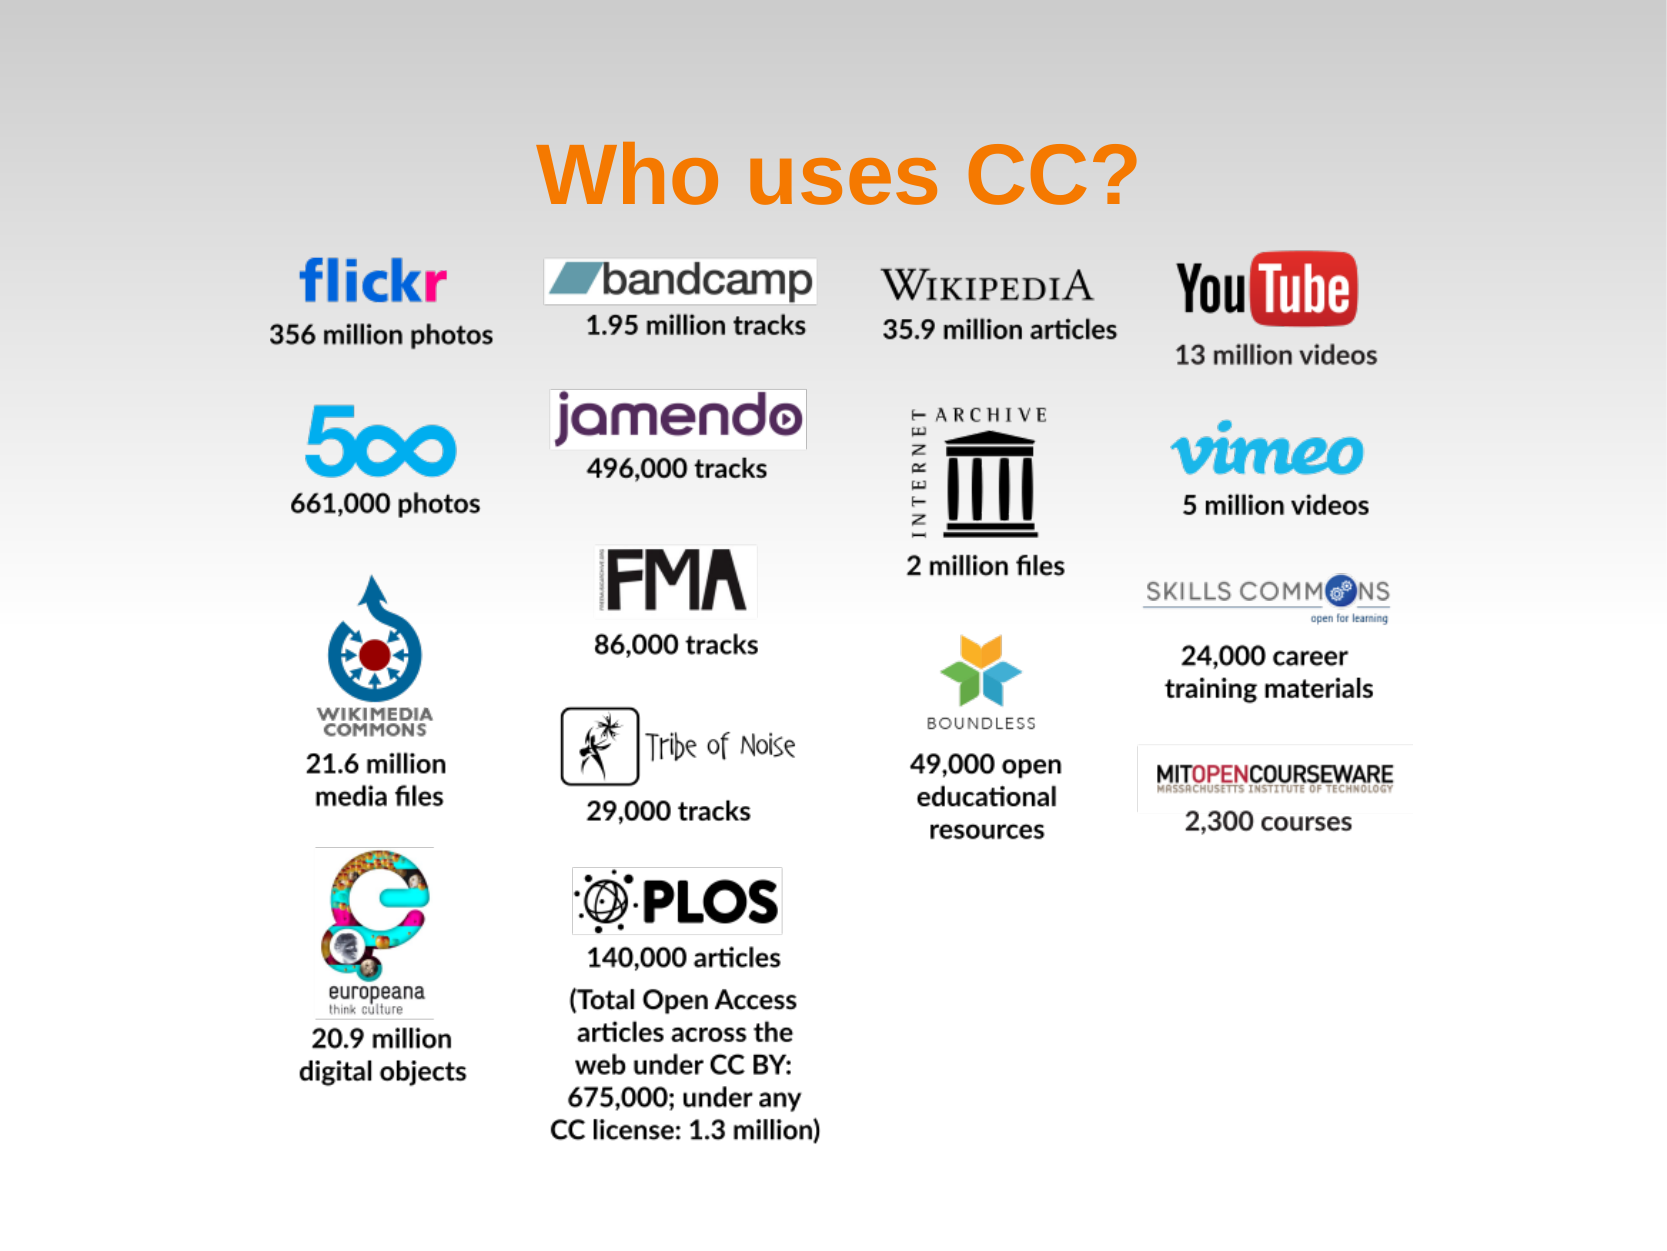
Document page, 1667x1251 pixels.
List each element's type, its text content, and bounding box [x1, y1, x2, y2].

picture [0, 0, 1667, 1250]
title Who uses CC? [83, 51, 1596, 272]
